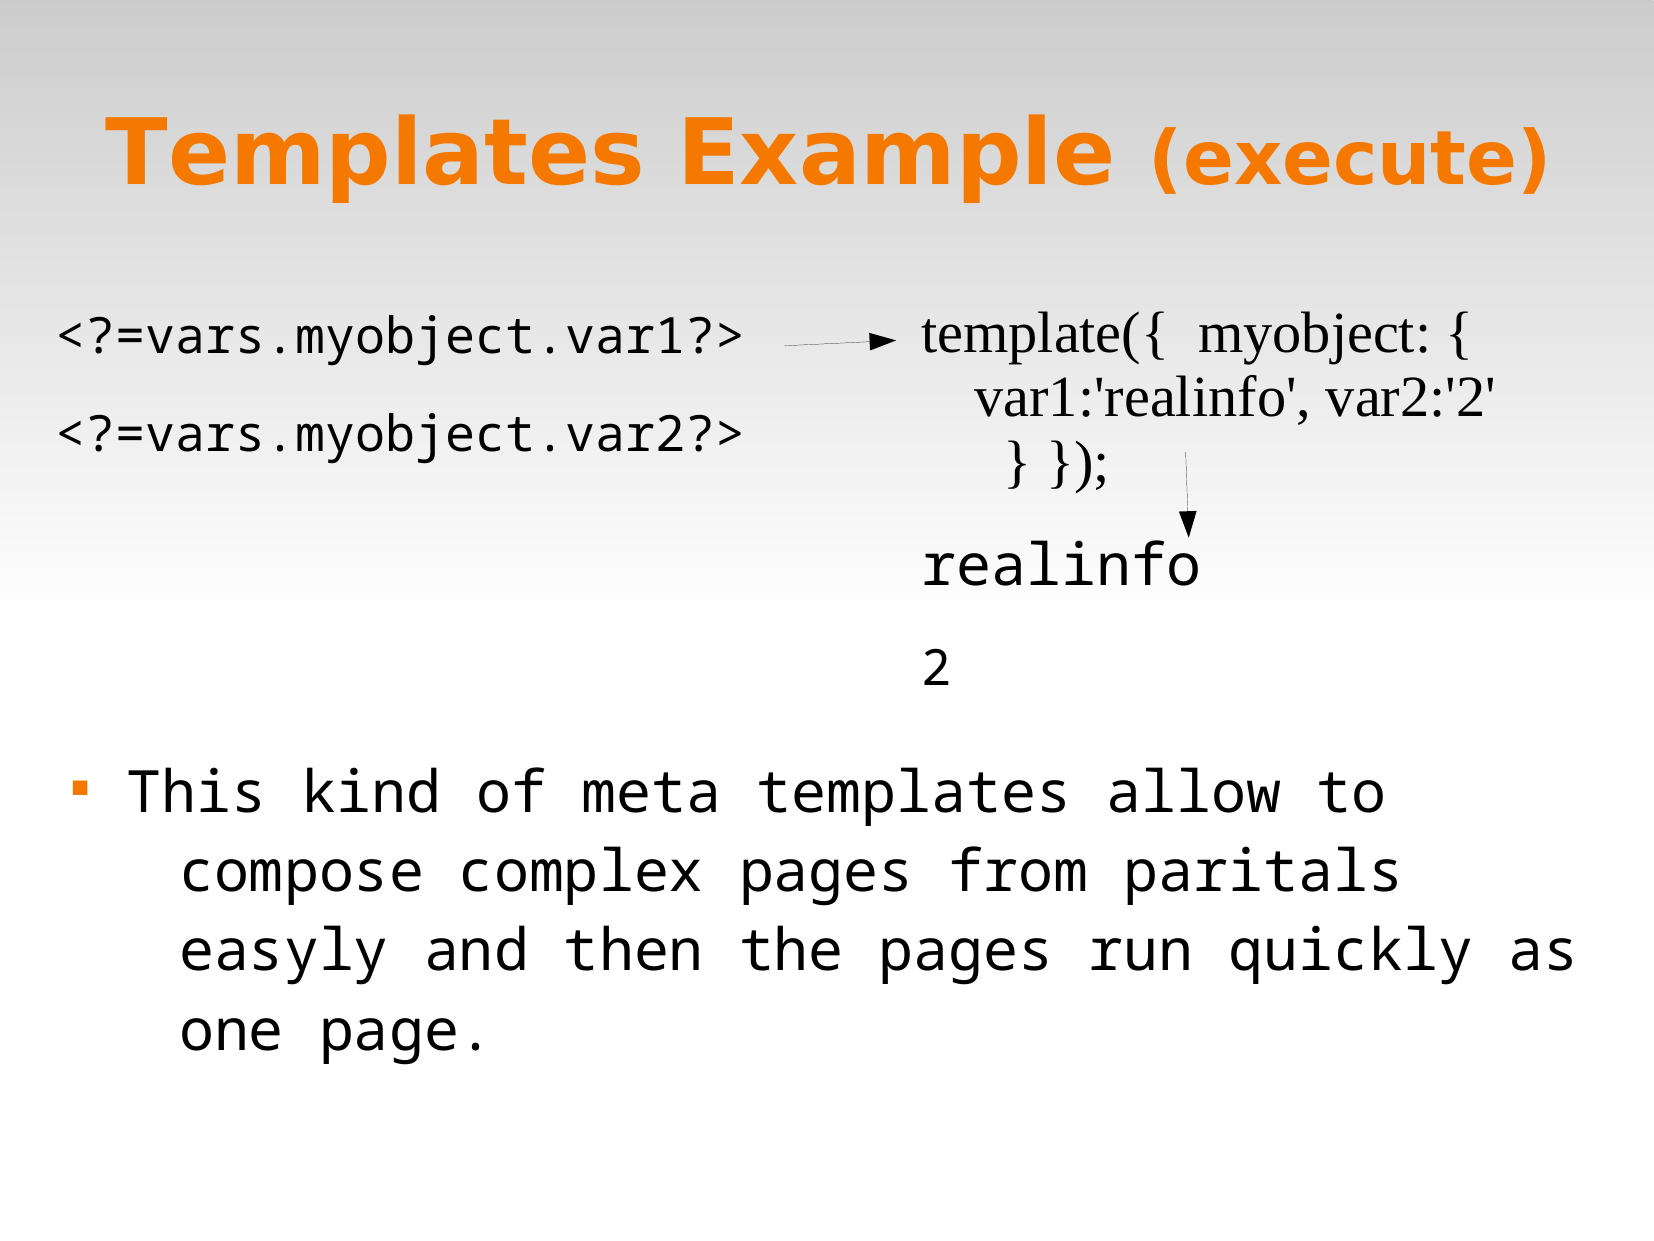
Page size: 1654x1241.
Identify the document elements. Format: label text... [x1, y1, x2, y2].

title Templates Example (execute) [82, 49, 1576, 257]
list <?=vars.myobject.var1?> <?=vars.myobject.var2?> [37, 300, 901, 750]
list This kind of meta templates allow to compose complex pages from paritals easyly and then the pages run quickly as one page. [37, 750, 1613, 1163]
list template({ myobject: { var1:'realinfo', var2:'2' } }); realinfo 2 [903, 300, 1613, 713]
